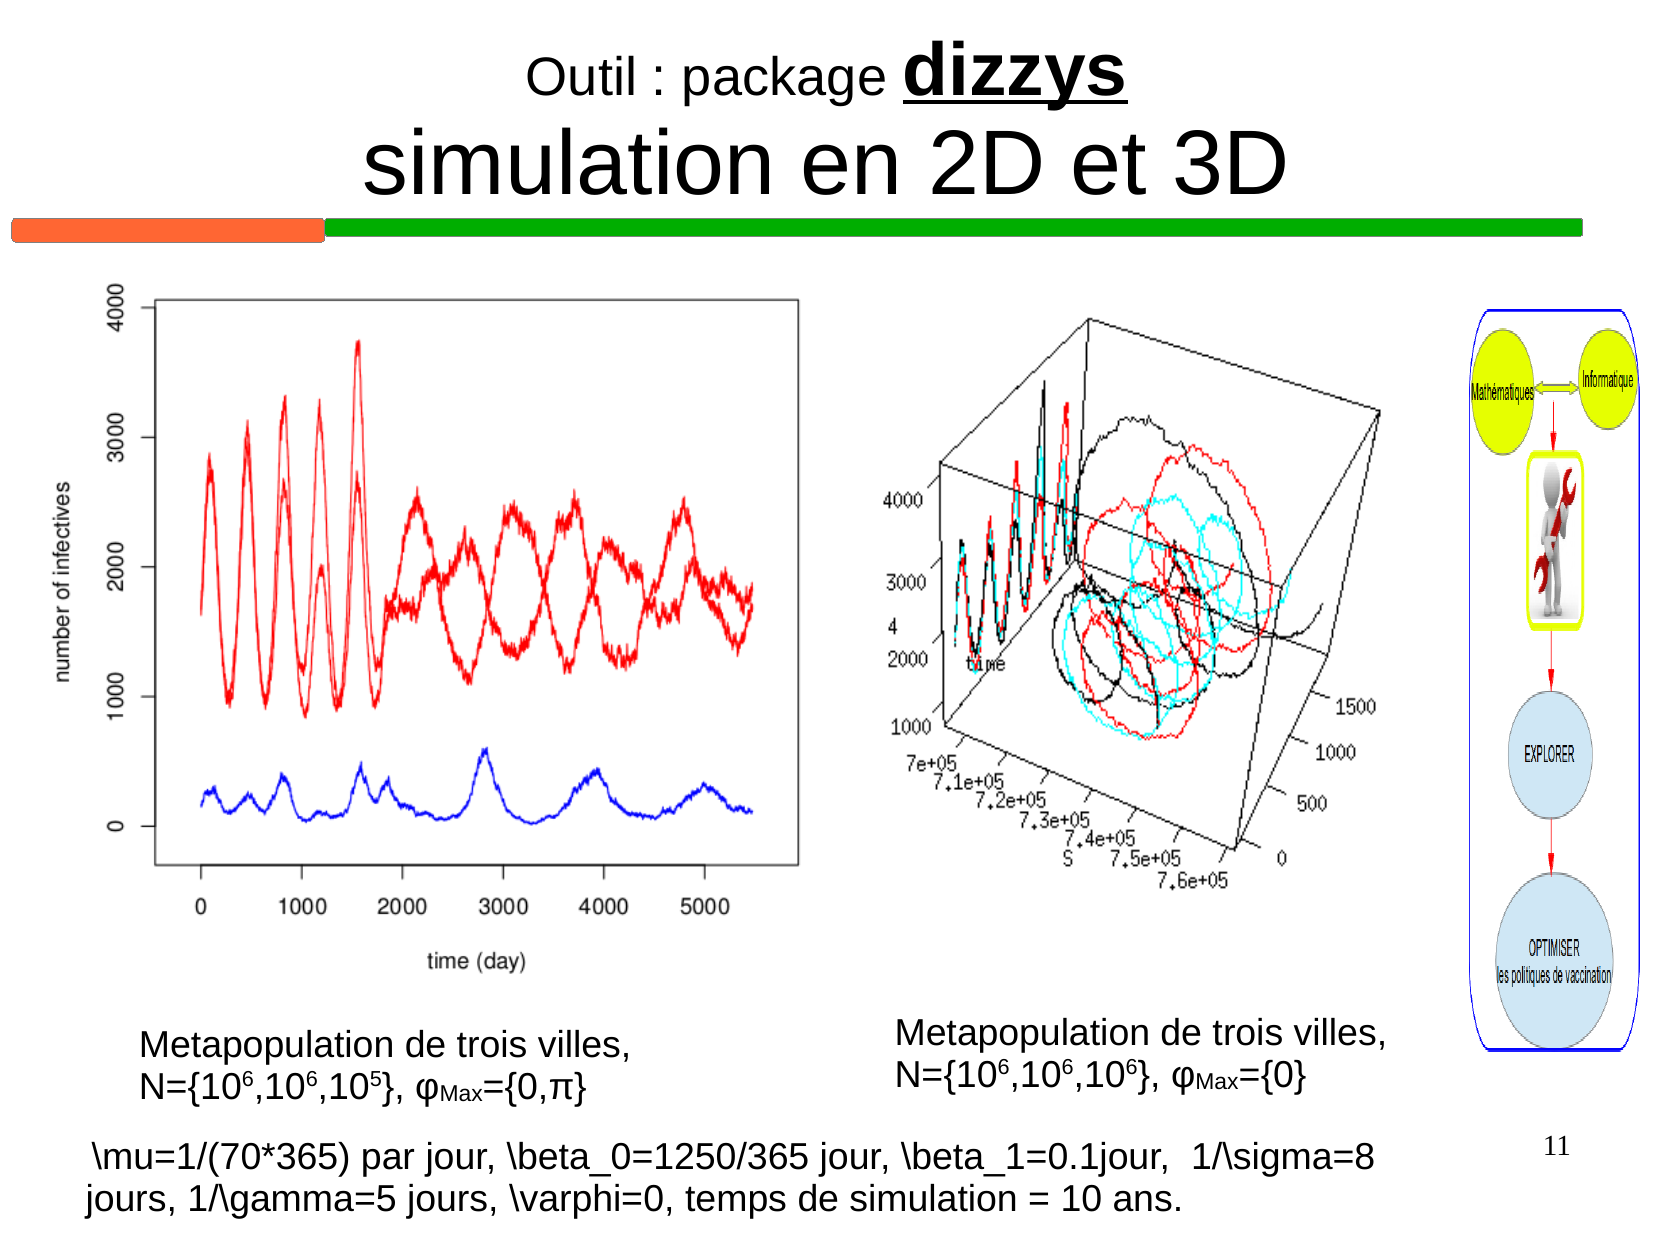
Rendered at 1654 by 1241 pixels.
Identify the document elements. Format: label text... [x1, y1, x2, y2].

picture [11, 259, 1460, 993]
picture [1466, 302, 1642, 1063]
text_box \mu=1/(70*365) par jour, \beta_0=1250/365 jour, \beta_1=0.1jour, 1/\sigma=8 jours, 1/\gamma=5 jours, \varphi=0, temps de simulation = 10 ans. [70, 1128, 1489, 1229]
text_box [11, 218, 1583, 243]
title Outil : package dizzys simulation en 2D et 3D [82, 17, 1571, 220]
text_box Metapopulation de trois villes, N={106,106,106}, φMax={0} [879, 1003, 1506, 1123]
text_box Metapopulation de trois villes, N={106,106,105}, φMax={0,π} [124, 1015, 751, 1128]
